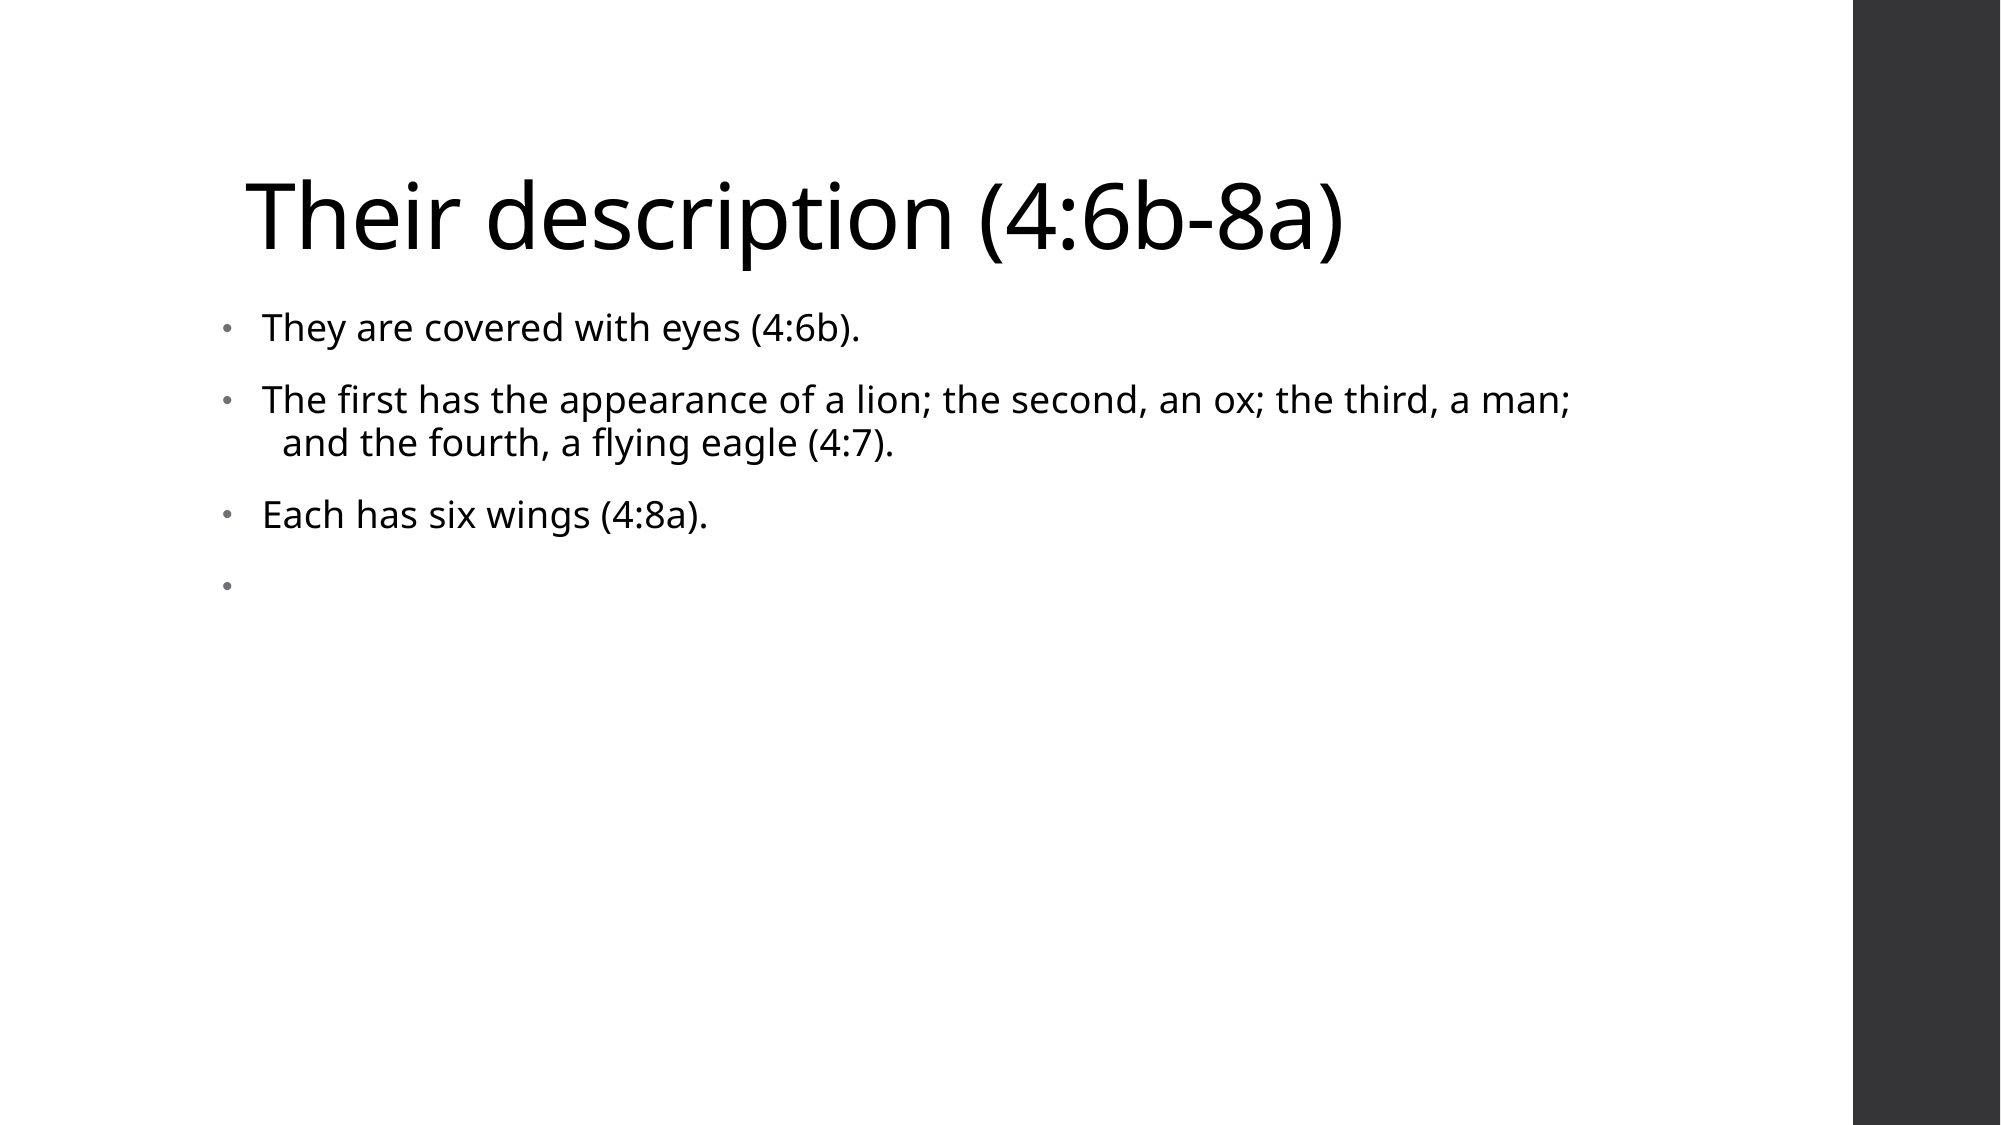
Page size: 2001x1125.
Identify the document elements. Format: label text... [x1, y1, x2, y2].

list They are covered with eyes (4:6b). The first has the appearance of a lion; the second, an ox; the third, a man; and the fourth, a flying eagle (4:7). Each has six wings (4:8a). [206, 299, 1617, 1014]
title Their description (4:6b-8a) [206, 60, 1797, 278]
